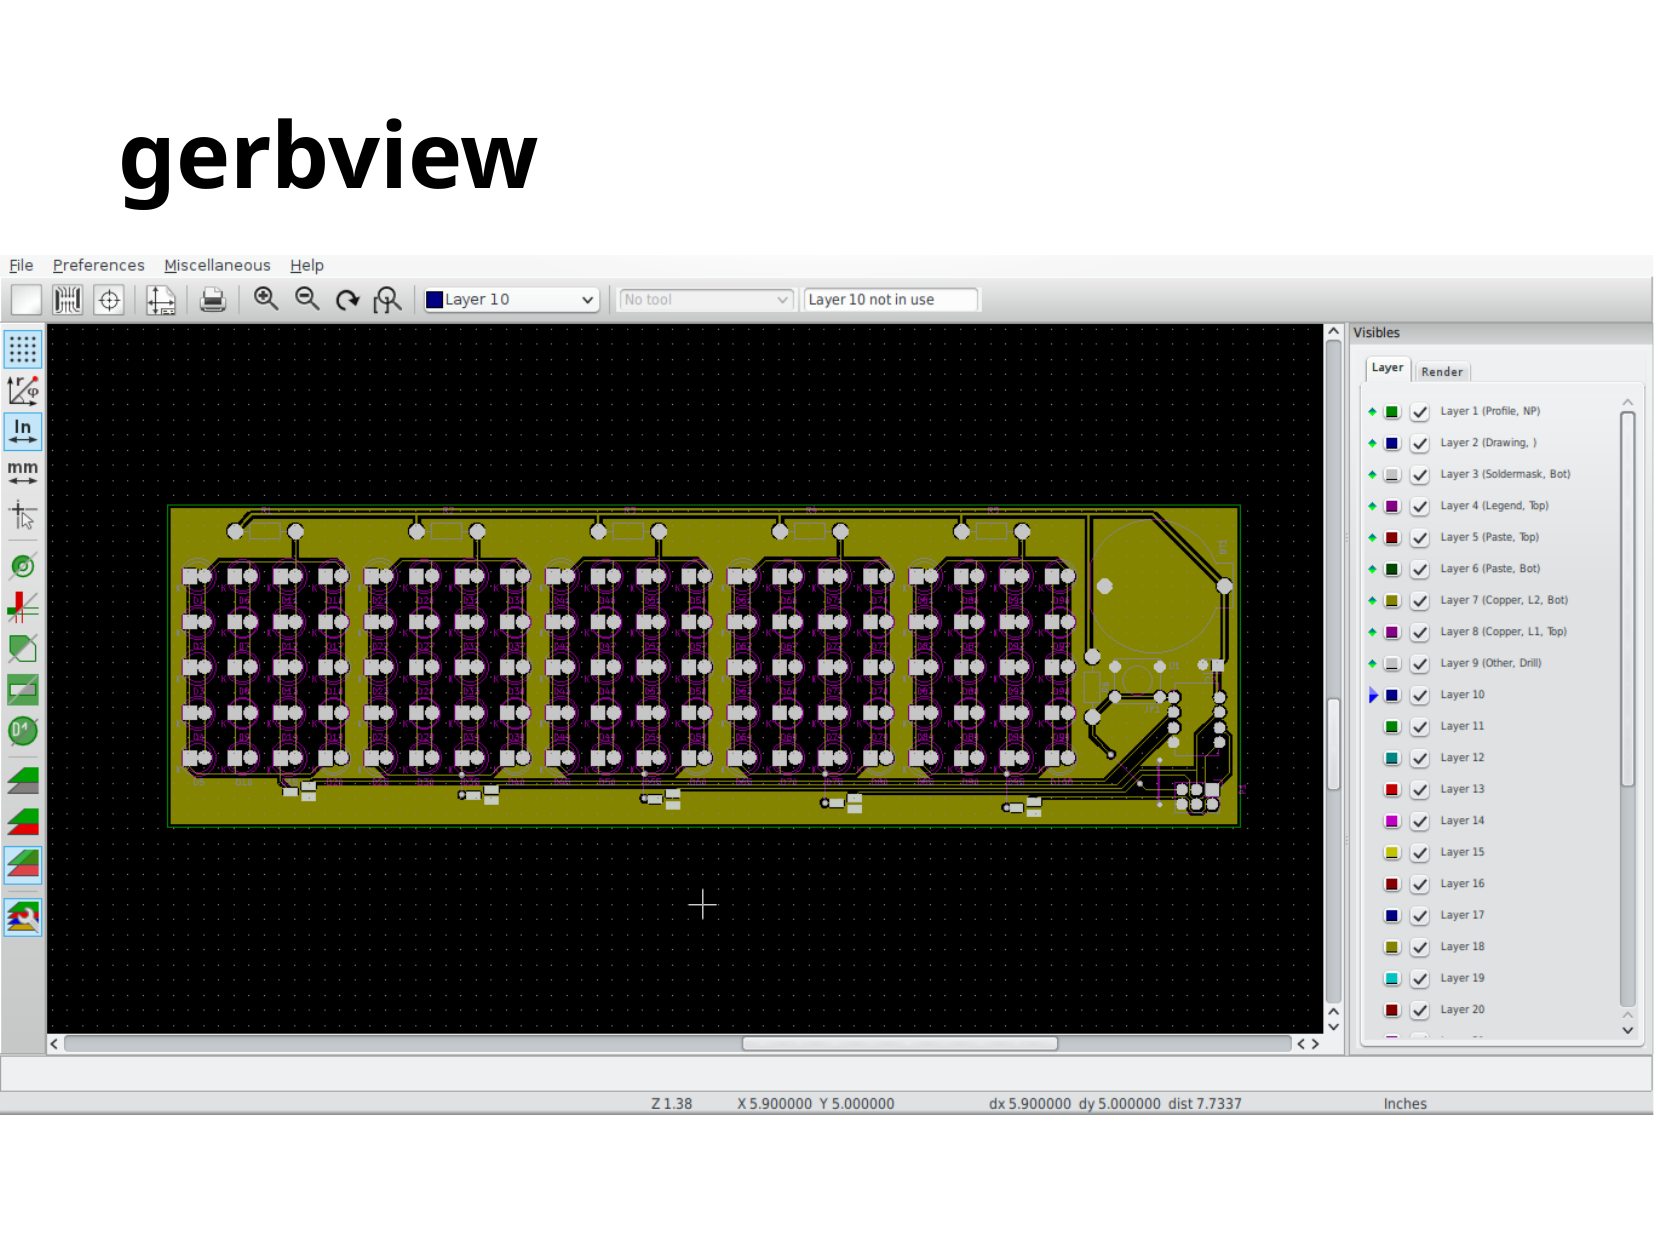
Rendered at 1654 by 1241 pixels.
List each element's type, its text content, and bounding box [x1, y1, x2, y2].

title gerbview [118, 49, 1536, 255]
picture [0, 255, 1654, 1115]
